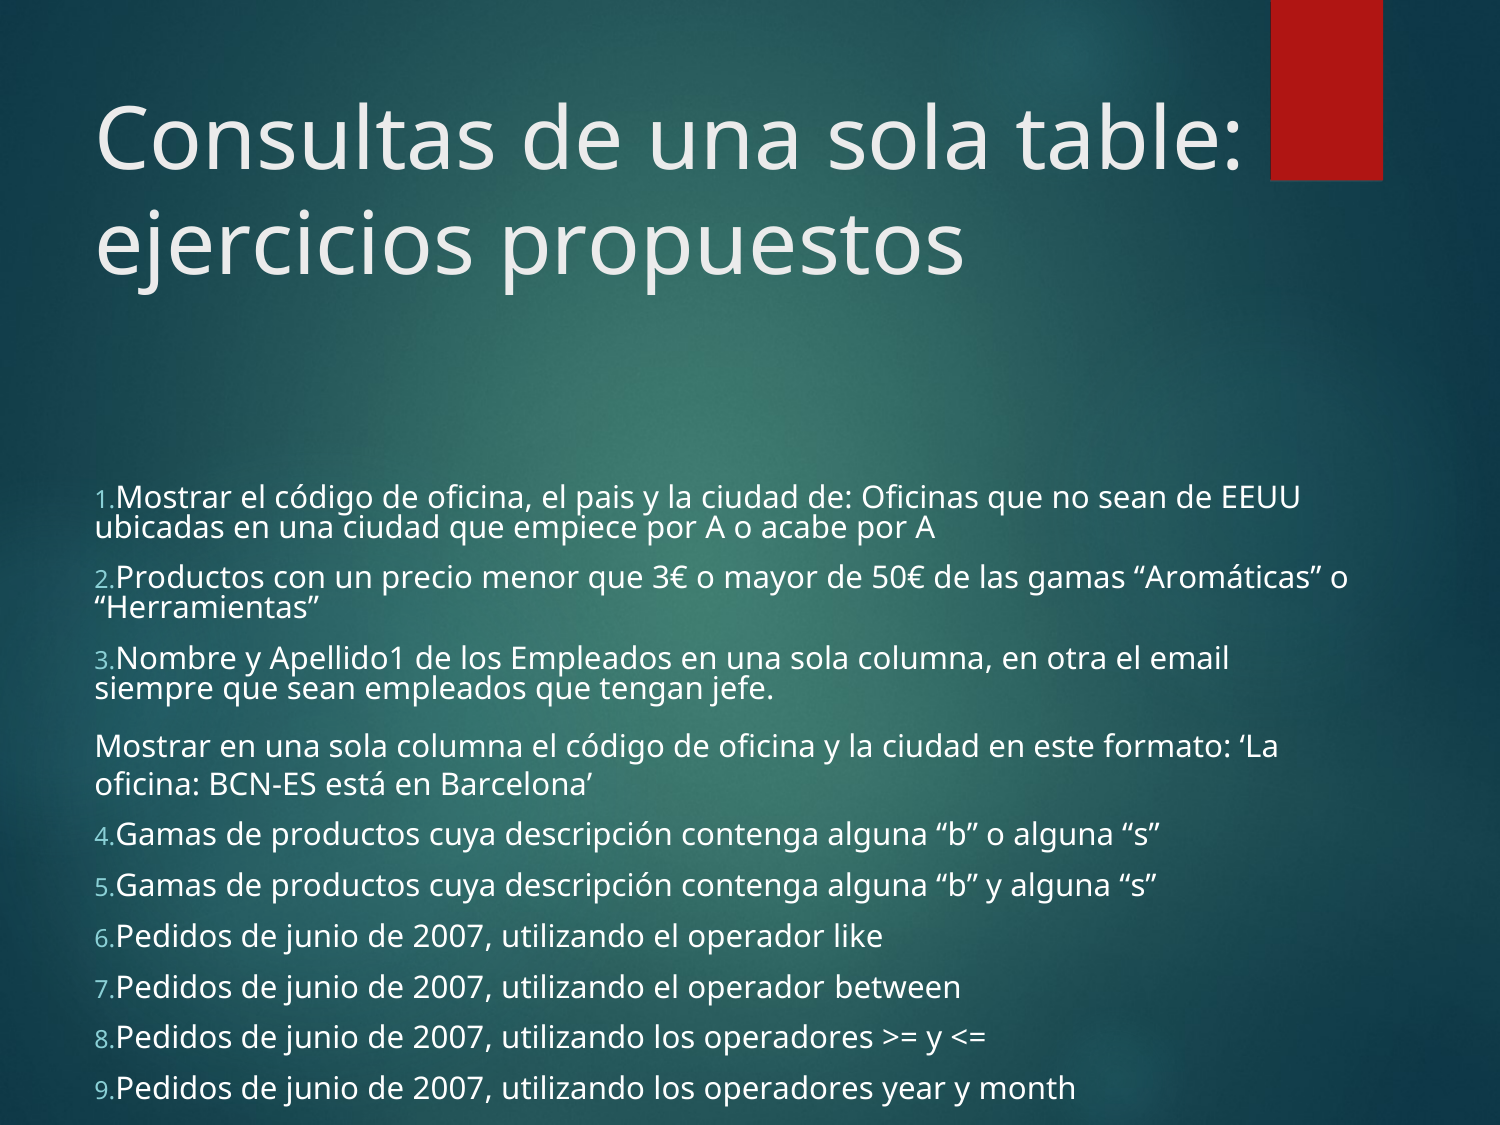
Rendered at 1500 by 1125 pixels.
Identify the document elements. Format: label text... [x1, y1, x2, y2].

list Mostrar el código de oficina, el pais y la ciudad de: Oficinas que no sean de EEUU ubicadas en una ciudad que empiece por A o acabe por A Productos con un precio menor que 3€ o mayor de 50€ de las gamas “Aromáticas” o “Herramientas” Nombre y Apellido1 de los Empleados en una sola columna, en otra el email siempre que sean empleados que tengan jefe. Mostrar en una sola columna el código de oficina y la ciudad en este formato: ‘La oficina: BCN-ES está en Barcelona’ Gamas de productos cuya descripción contenga alguna “b” o alguna “s” Gamas de productos cuya descripción contenga alguna “b” y alguna “s” Pedidos de junio de 2007, utilizando el operador like Pedidos de junio de 2007, utilizando el operador between Pedidos de junio de 2007, utilizando los operadores >= y <= Pedidos de junio de 2007, utilizando los operadores year y month [79, 303, 1367, 1119]
picture [0, 0, 1500, 1125]
title Consultas de una sola table: ejercicios propuestos [79, 74, 1294, 303]
